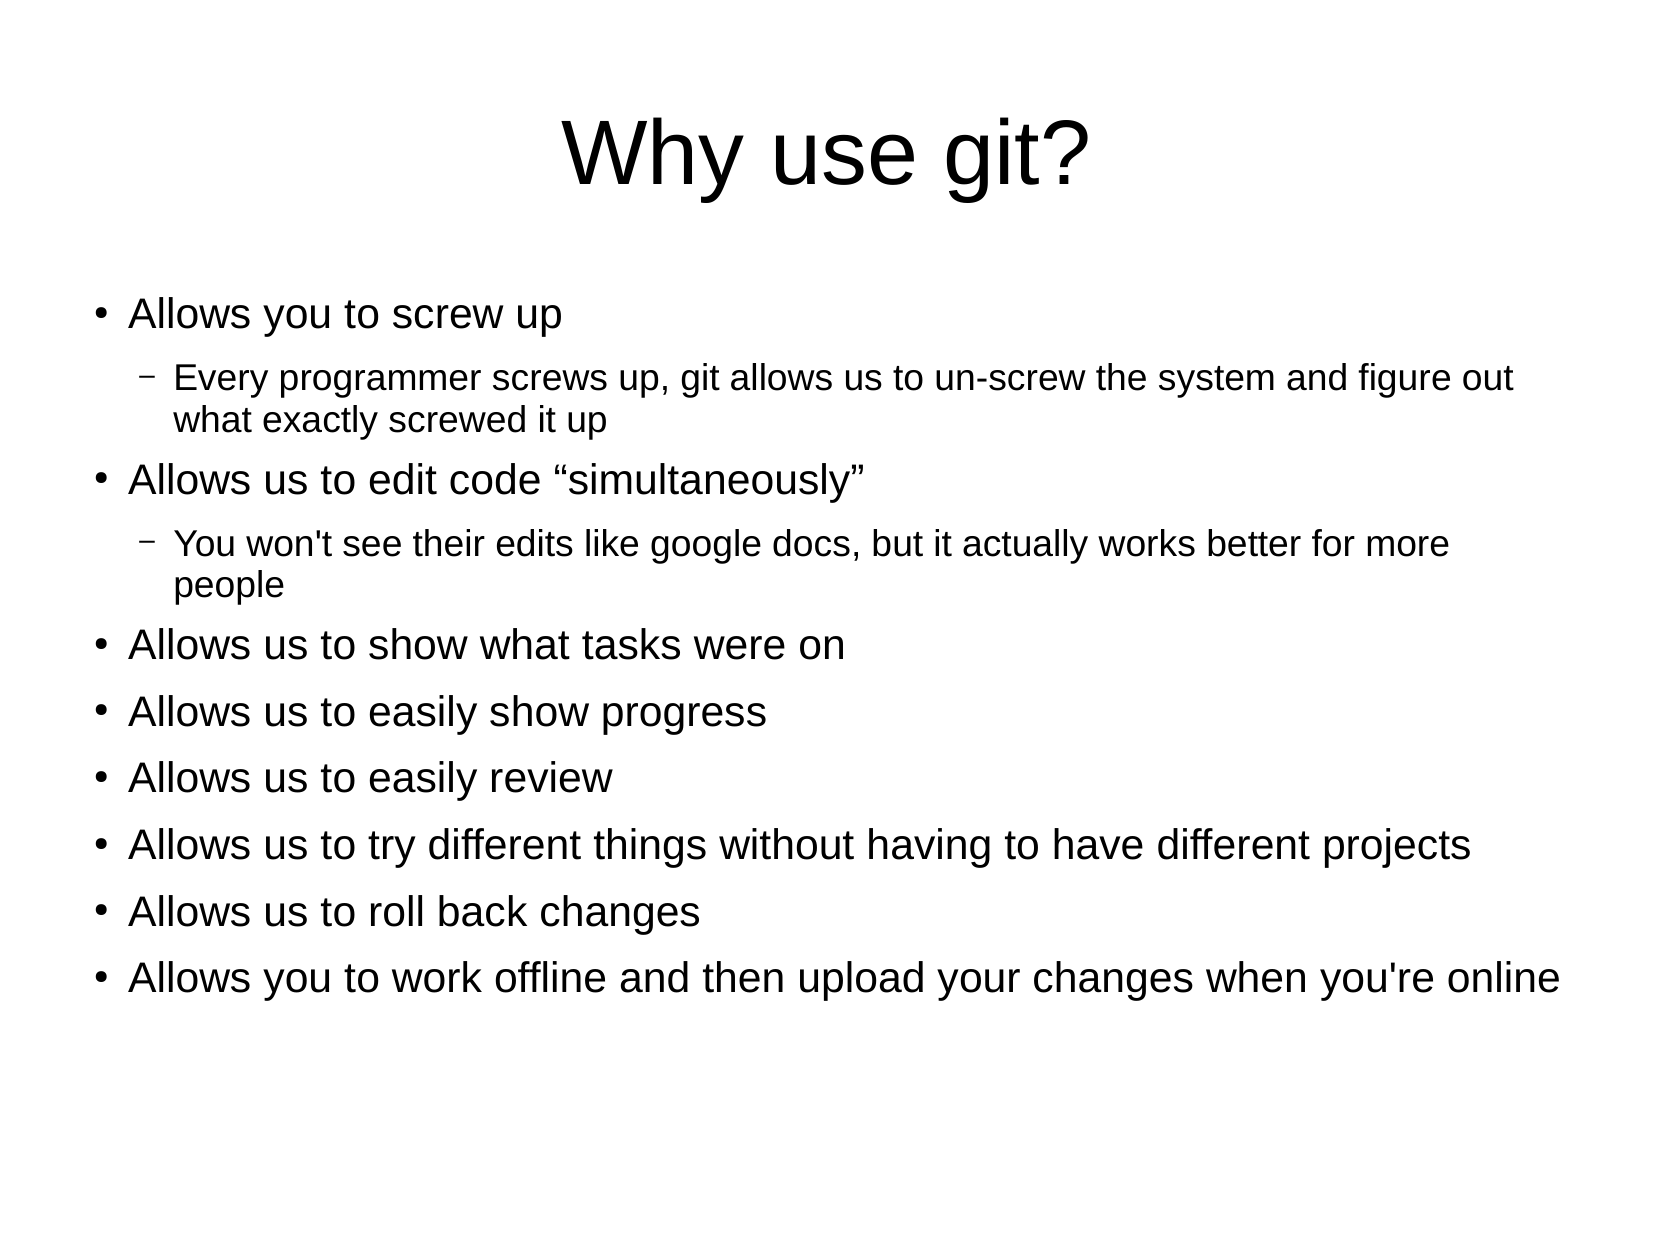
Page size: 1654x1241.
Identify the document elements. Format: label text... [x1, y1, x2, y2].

title Why use git? [82, 49, 1571, 257]
list Allows you to screw up Every programmer screws up, git allows us to un-screw the system and figure out what exactly screwed it up Allows us to edit code “simultaneously” You won't see their edits like google docs, but it actually works better for more people Allows us to show what tasks were on Allows us to easily show progress Allows us to easily review Allows us to try different things without having to have different projects Allows us to roll back changes Allows you to work offline and then upload your changes when you're online [82, 290, 1571, 1010]
